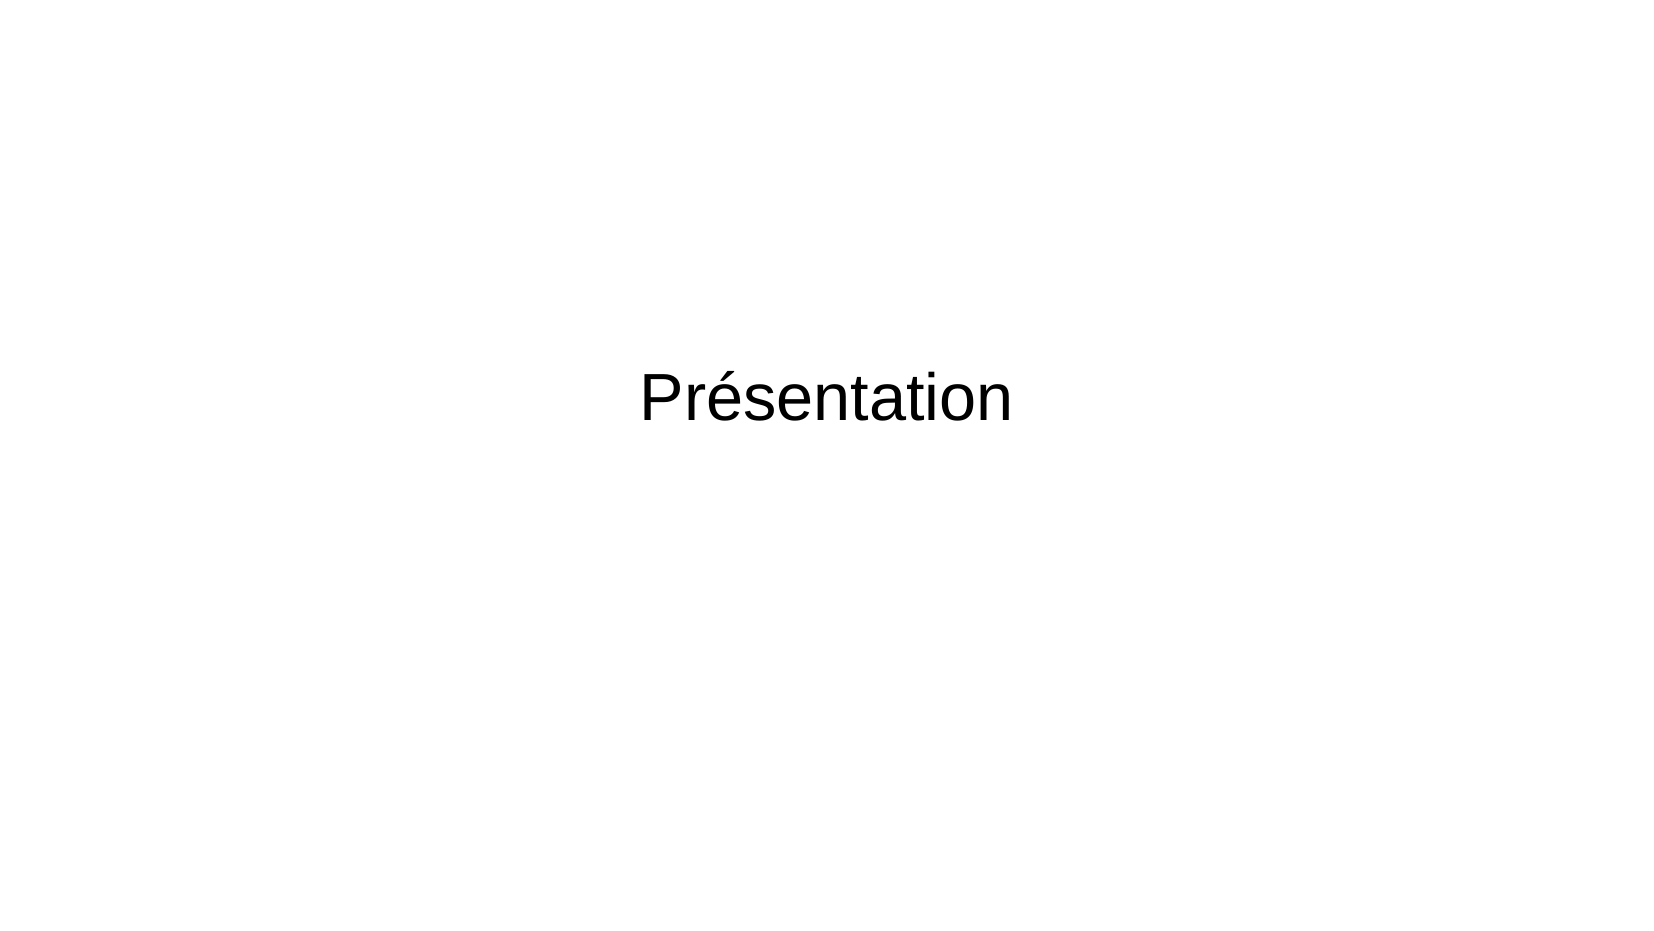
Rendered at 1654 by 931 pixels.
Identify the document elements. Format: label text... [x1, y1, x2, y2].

subtitle Présentation [82, 37, 1571, 757]
